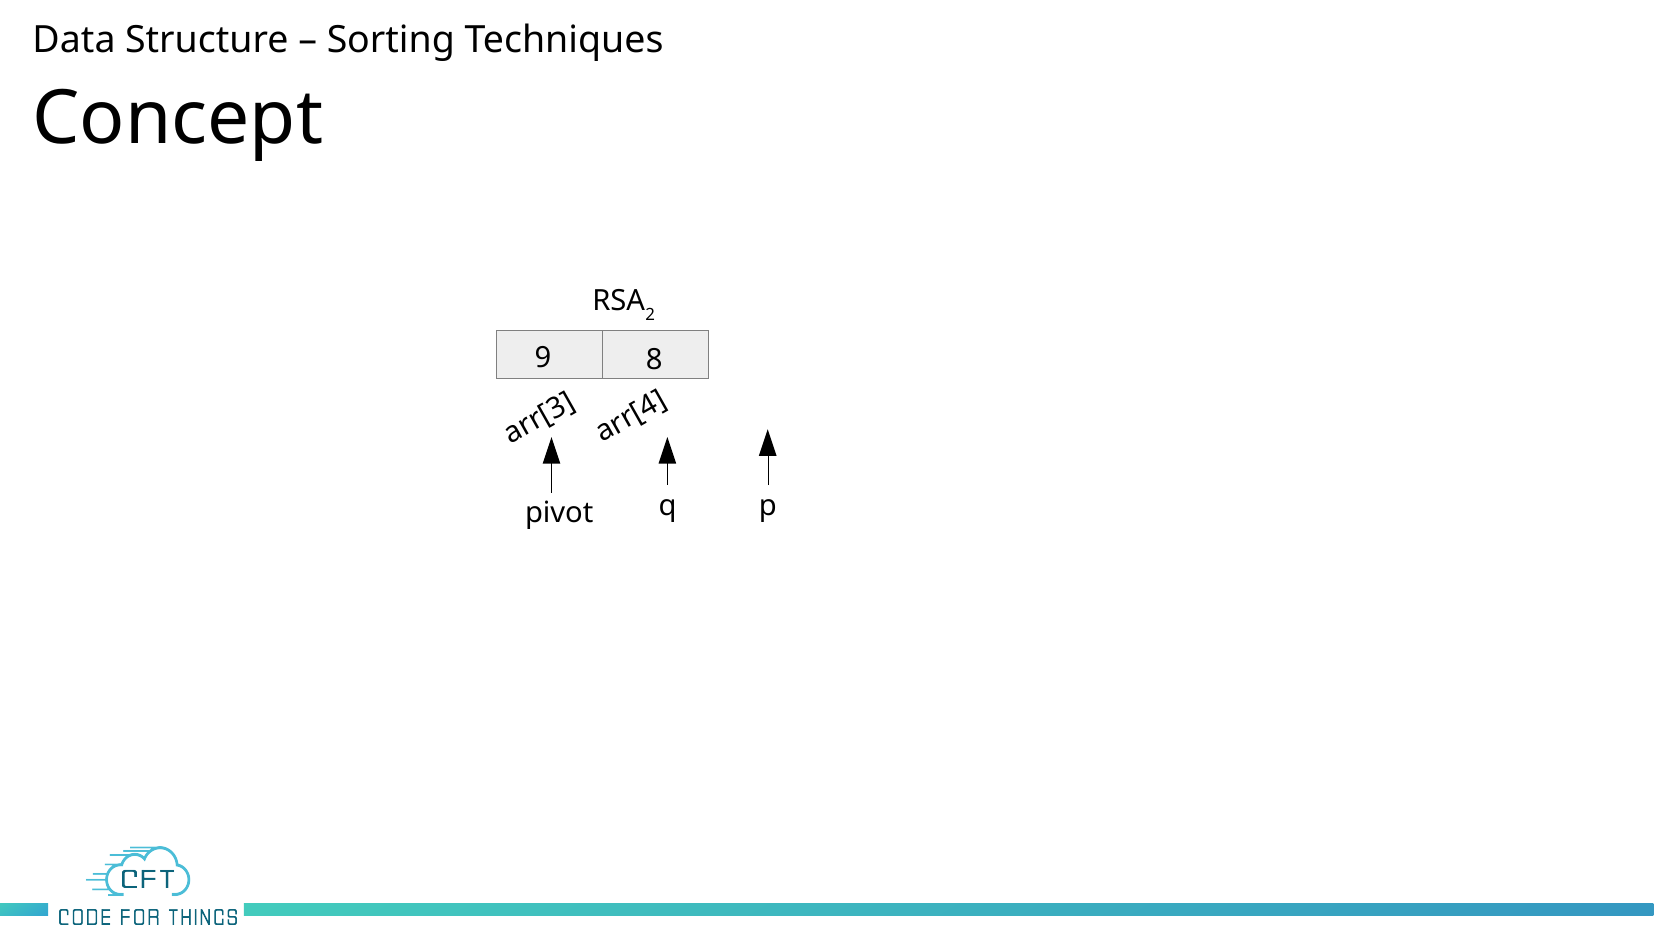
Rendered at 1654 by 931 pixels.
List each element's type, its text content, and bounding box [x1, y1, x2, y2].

text_box arr[3] [478, 361, 601, 470]
text_box pivot [510, 484, 614, 534]
text_box q [643, 477, 692, 527]
text_box [568, 330, 631, 379]
text_box 8 [631, 330, 680, 380]
text_box arr[4] [569, 361, 697, 468]
text_box p [744, 476, 793, 526]
text_box RSA2 [577, 271, 678, 328]
picture [59, 846, 237, 925]
text_box [496, 330, 519, 379]
text_box 9 [519, 328, 568, 379]
text_box [680, 330, 709, 379]
title Data Structure – Sorting Techniques Concept [32, 12, 1184, 166]
